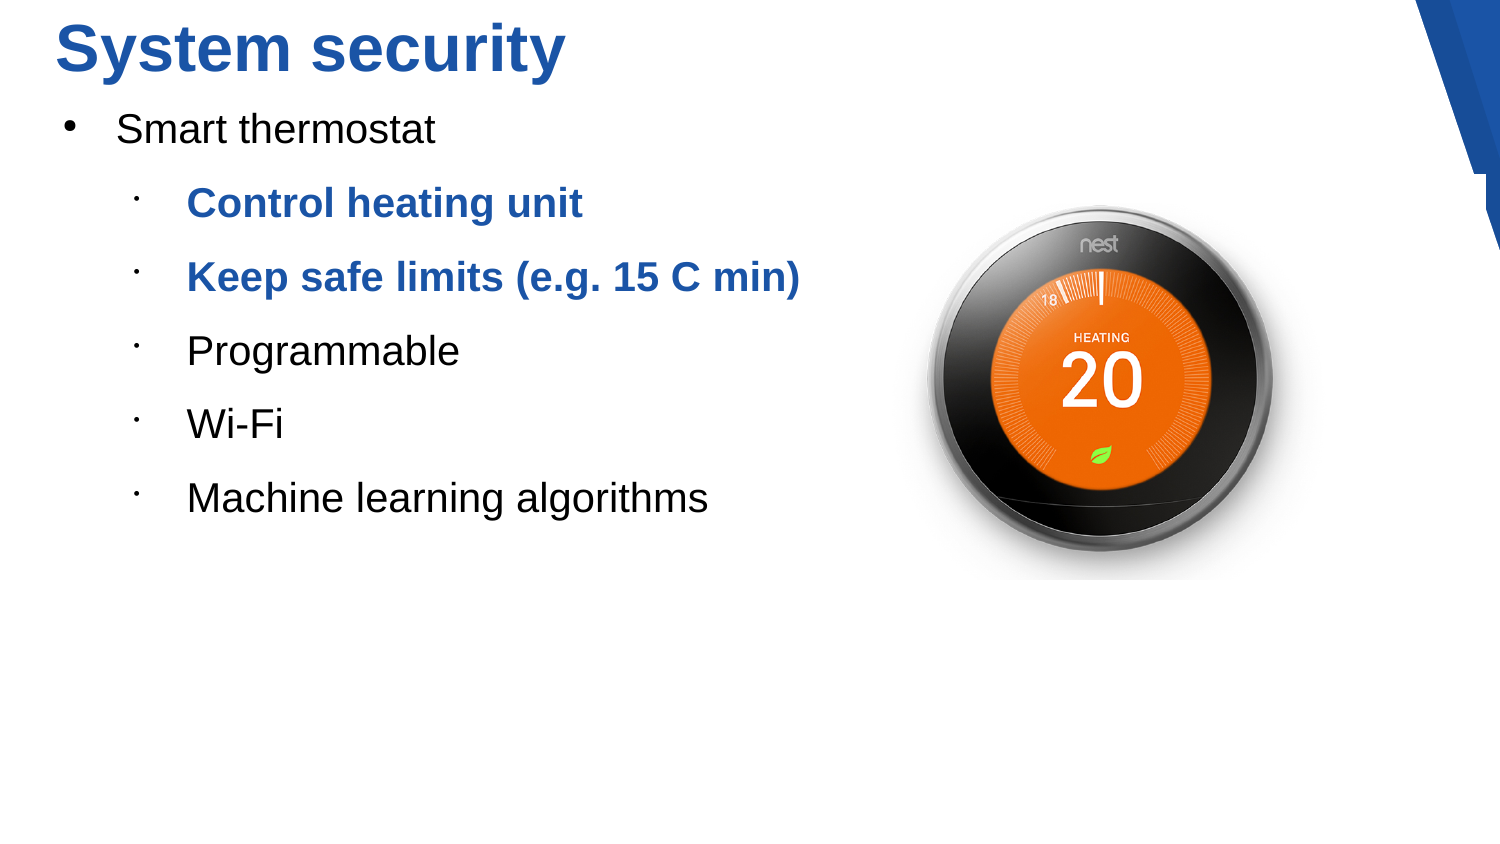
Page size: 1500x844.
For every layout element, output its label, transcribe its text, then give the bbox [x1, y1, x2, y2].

picture [714, 526, 1486, 580]
title System security [40, 32, 1366, 87]
list Smart thermostat Control heating unit Keep safe limits (e.g. 15 C min) Programmable Wi-Fi Machine learning algorithms [30, 87, 1486, 526]
